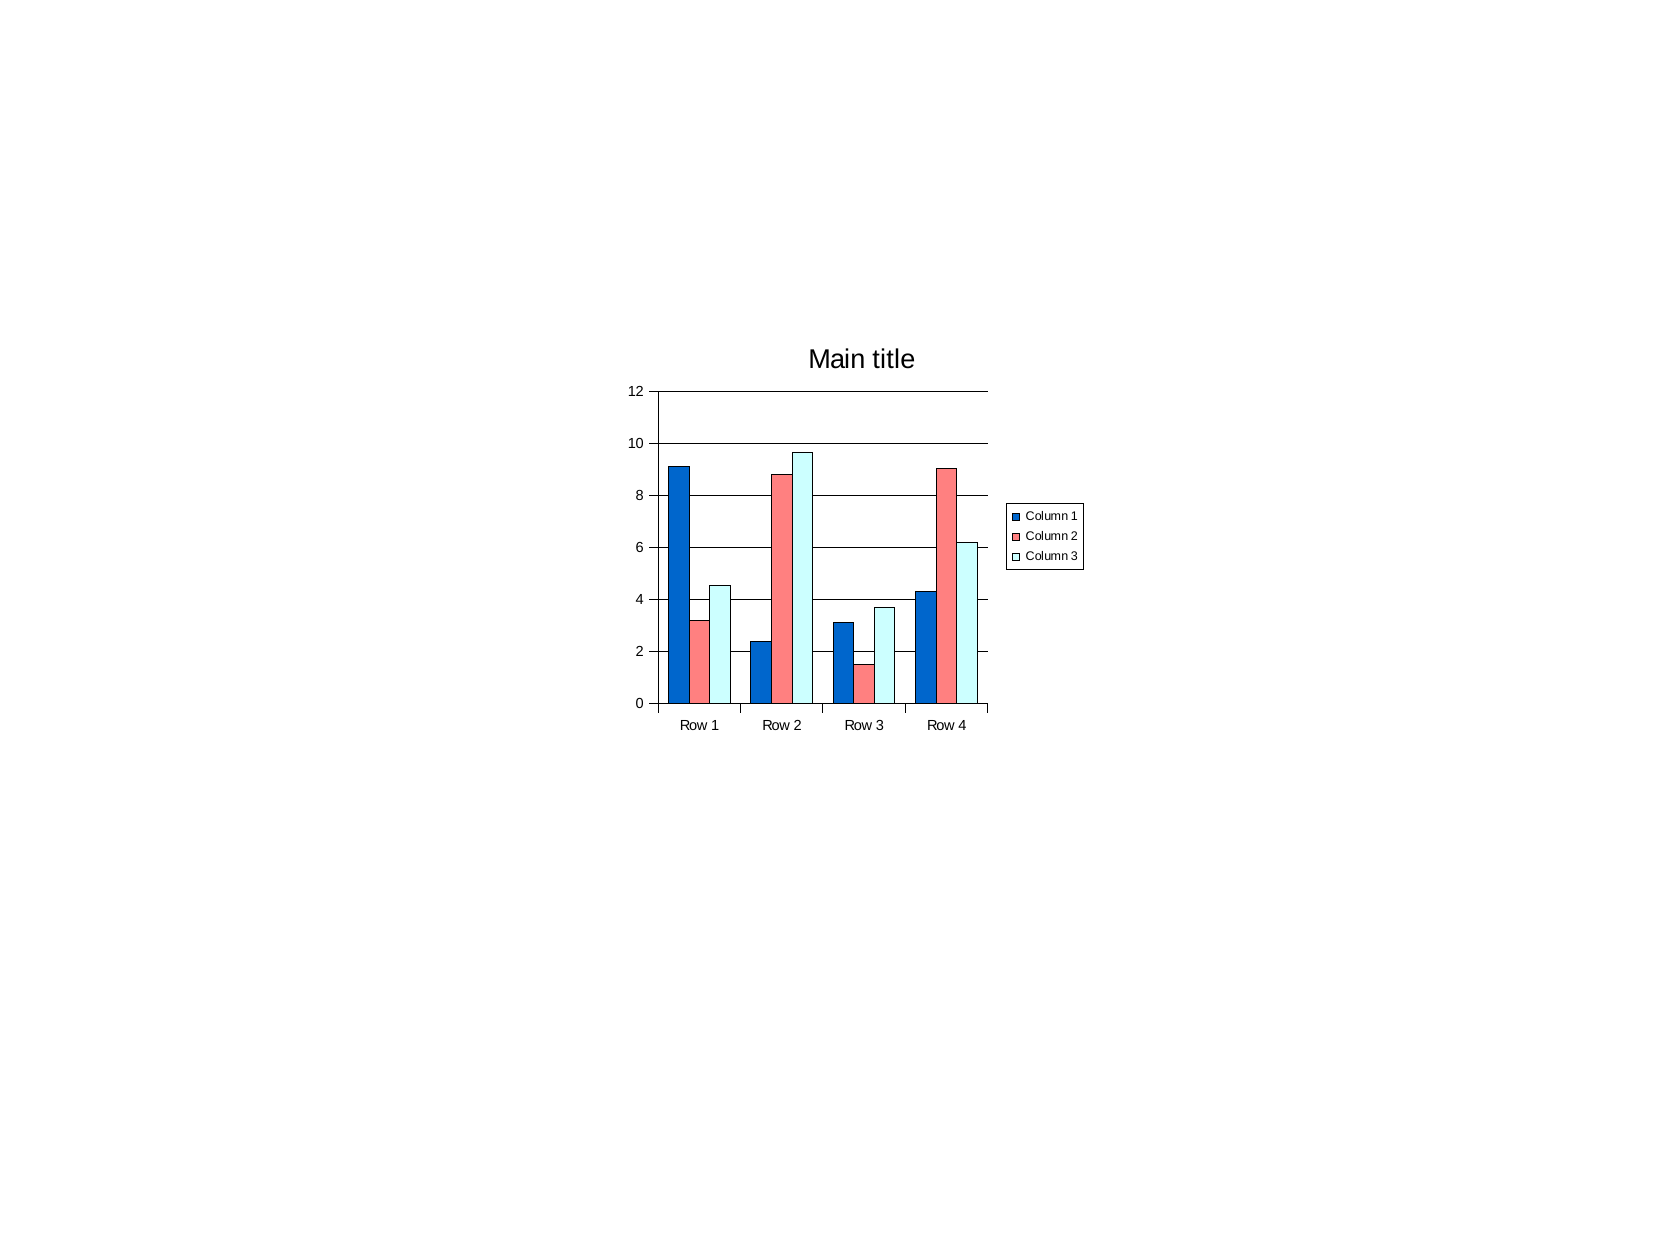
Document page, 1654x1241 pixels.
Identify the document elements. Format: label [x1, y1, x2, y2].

chart [618, 328, 1091, 743]
